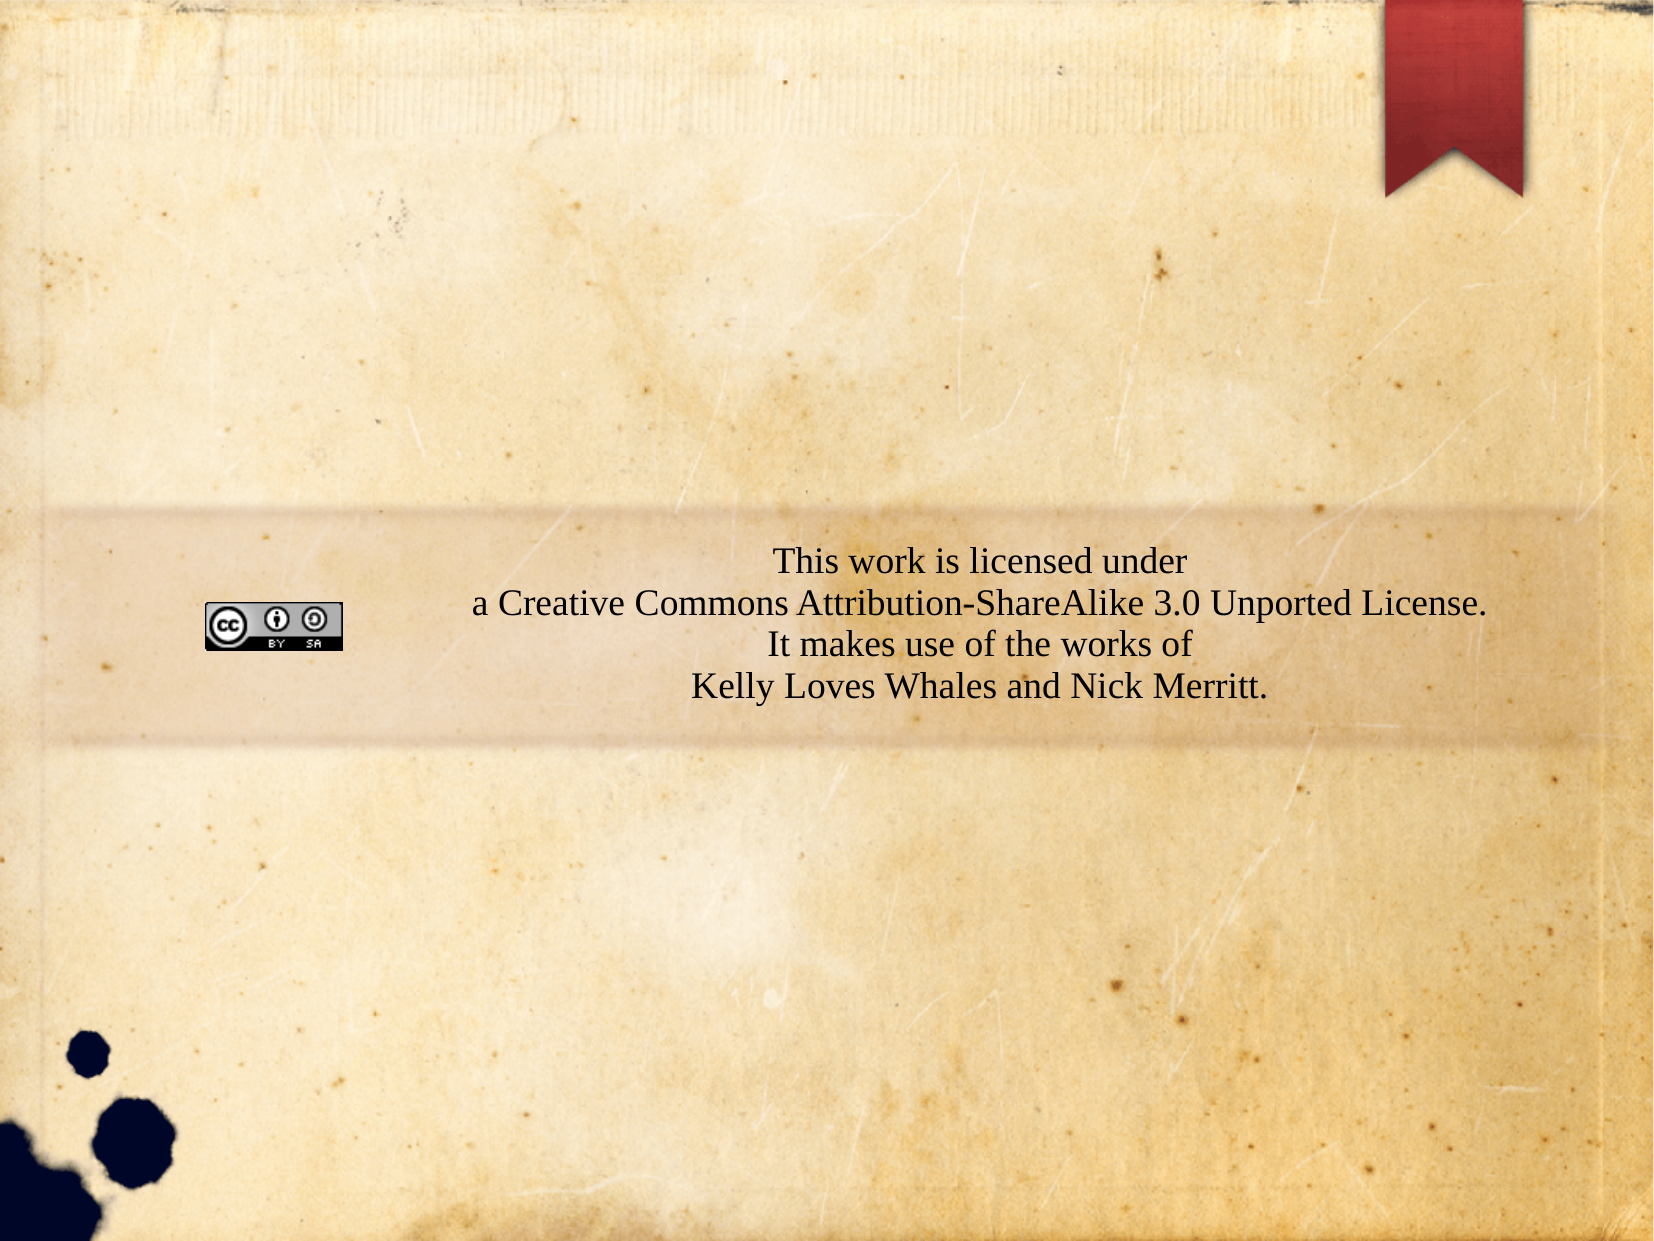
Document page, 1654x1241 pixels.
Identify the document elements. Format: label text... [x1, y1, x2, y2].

title This work is licensed under a Creative Commons Attribution-ShareAlike 3.0 Unported License. It makes use of the works of Kelly Loves Whales and Nick Merritt. [431, 519, 1530, 727]
picture [0, 0, 1654, 1241]
